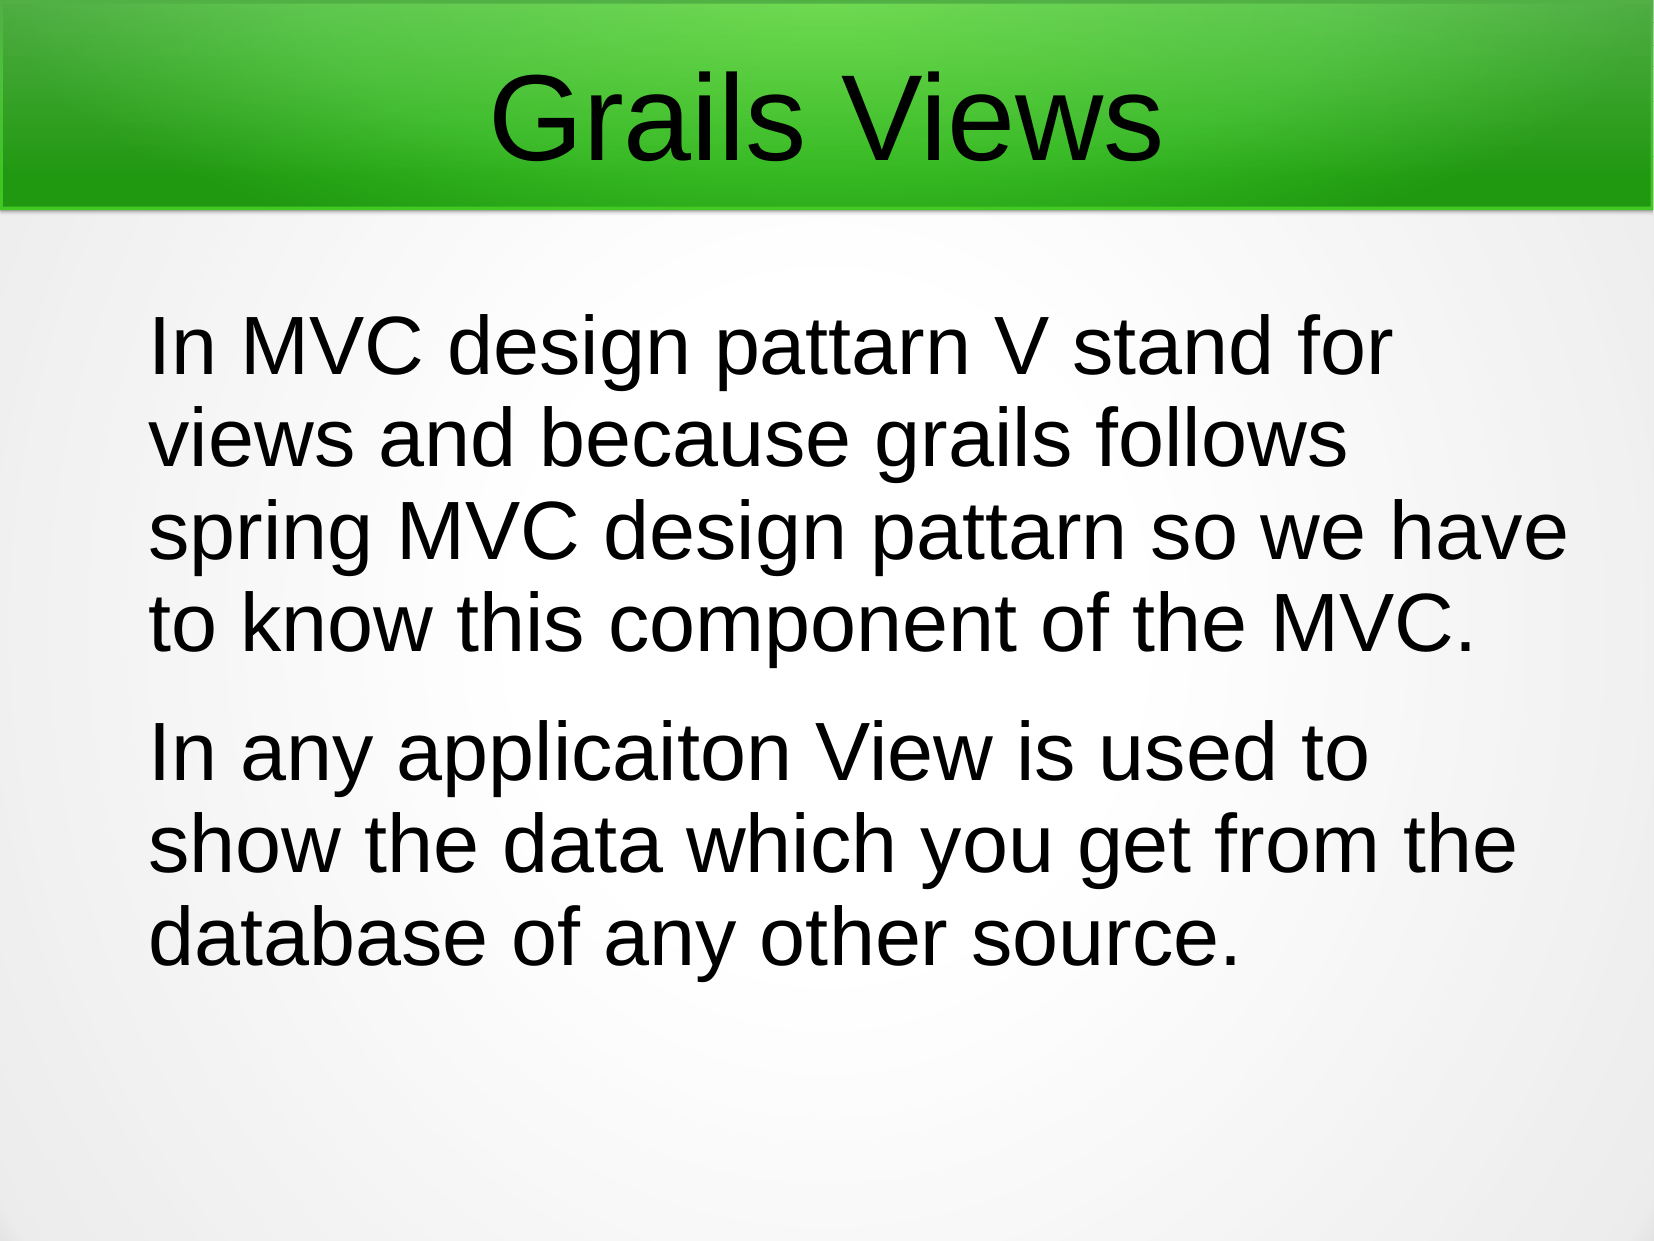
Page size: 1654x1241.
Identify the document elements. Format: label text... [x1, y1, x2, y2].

list In MVC design pattarn V stand for views and because grails follows spring MVC design pattarn so we have to know this component of the MVC. In any applicaiton View is used to show the data which you get from the database of any other source. [82, 299, 1571, 1019]
title Grails Views [82, 47, 1571, 189]
